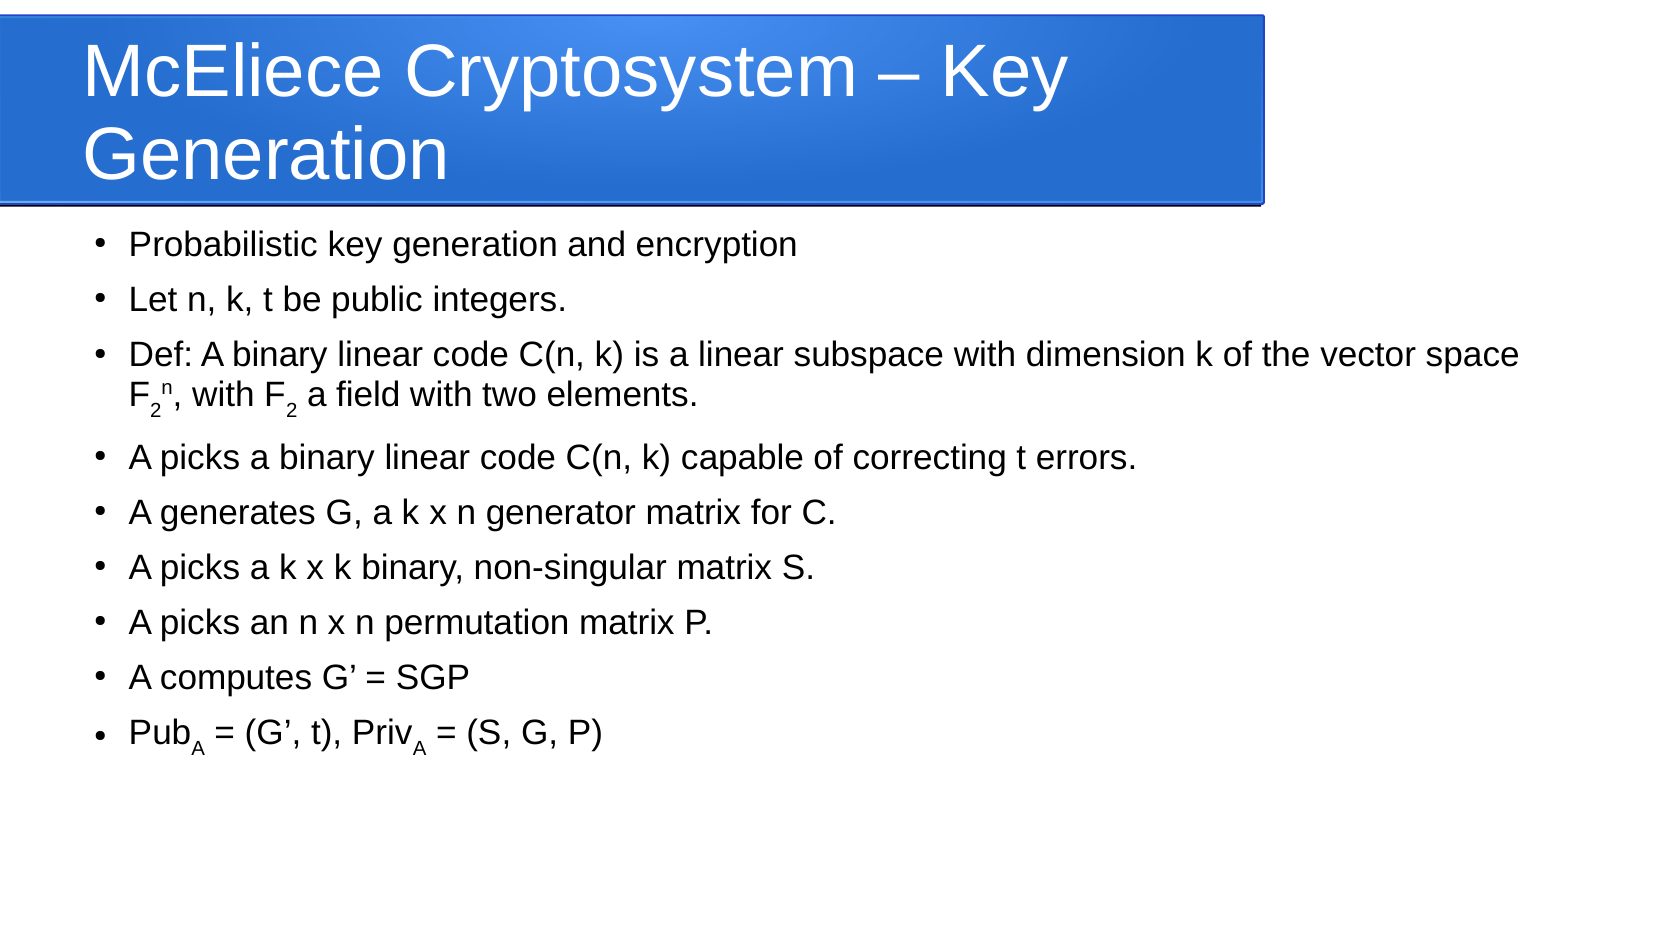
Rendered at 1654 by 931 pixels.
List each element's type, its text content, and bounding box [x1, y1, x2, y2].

list Probabilistic key generation and encryption Let n, k, t be public integers. Def: A binary linear code C(n, k) is a linear subspace with dimension k of the vector space F2n, with F2 a field with two elements. A picks a binary linear code C(n, k) capable of correcting t errors. A generates G, a k x n generator matrix for C. A picks a k x k binary, non-singular matrix S. A picks an n x n permutation matrix P. A computes G’ = SGP PubA = (G’, t), PrivA = (S, G, P) [82, 224, 1571, 764]
title McEliece Cryptosystem – Key Generation [82, 29, 1235, 196]
